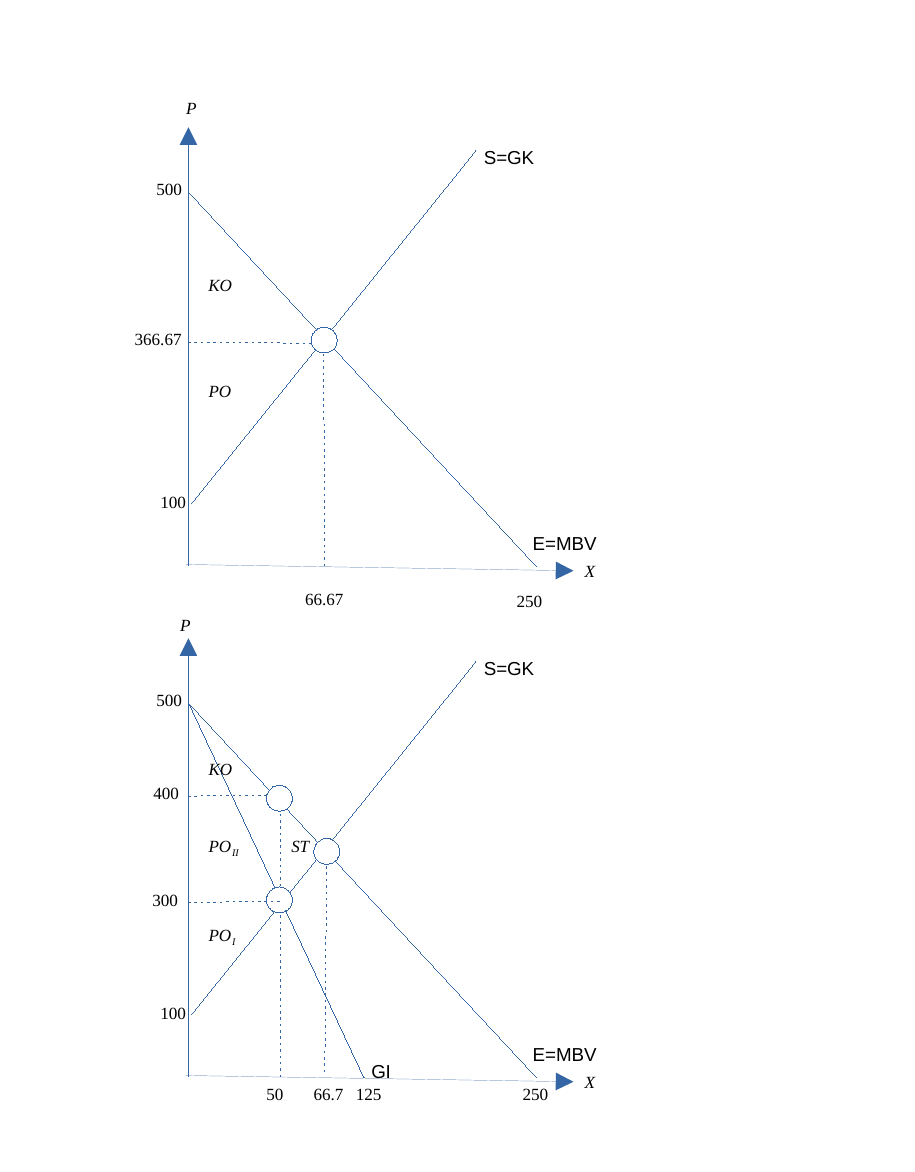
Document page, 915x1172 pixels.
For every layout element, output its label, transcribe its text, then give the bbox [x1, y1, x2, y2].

chart [207, 760, 233, 780]
text_box [313, 838, 340, 865]
text_box [266, 886, 293, 913]
chart [583, 1073, 598, 1093]
text_box E=MBV [517, 1037, 612, 1077]
text_box E=MBV [517, 526, 612, 566]
chart [583, 562, 598, 582]
text_box [311, 327, 338, 353]
chart [313, 1085, 345, 1105]
chart [290, 837, 311, 857]
chart [516, 592, 543, 612]
chart [179, 616, 192, 636]
chart [355, 1085, 382, 1105]
text_box S=GK [469, 651, 560, 691]
chart [184, 99, 198, 119]
chart [134, 330, 183, 350]
chart [156, 180, 183, 200]
chart [207, 276, 233, 296]
chart [207, 837, 241, 859]
chart [207, 926, 237, 948]
text_box [266, 785, 293, 812]
chart [156, 691, 183, 711]
chart [266, 1085, 284, 1105]
chart [160, 1004, 187, 1024]
chart [522, 1085, 549, 1105]
chart [152, 891, 179, 911]
chart [152, 784, 180, 804]
chart [207, 382, 232, 402]
text_box S=GK [469, 140, 560, 180]
chart [160, 493, 187, 513]
chart [305, 590, 345, 610]
text_box GI [356, 1054, 406, 1094]
